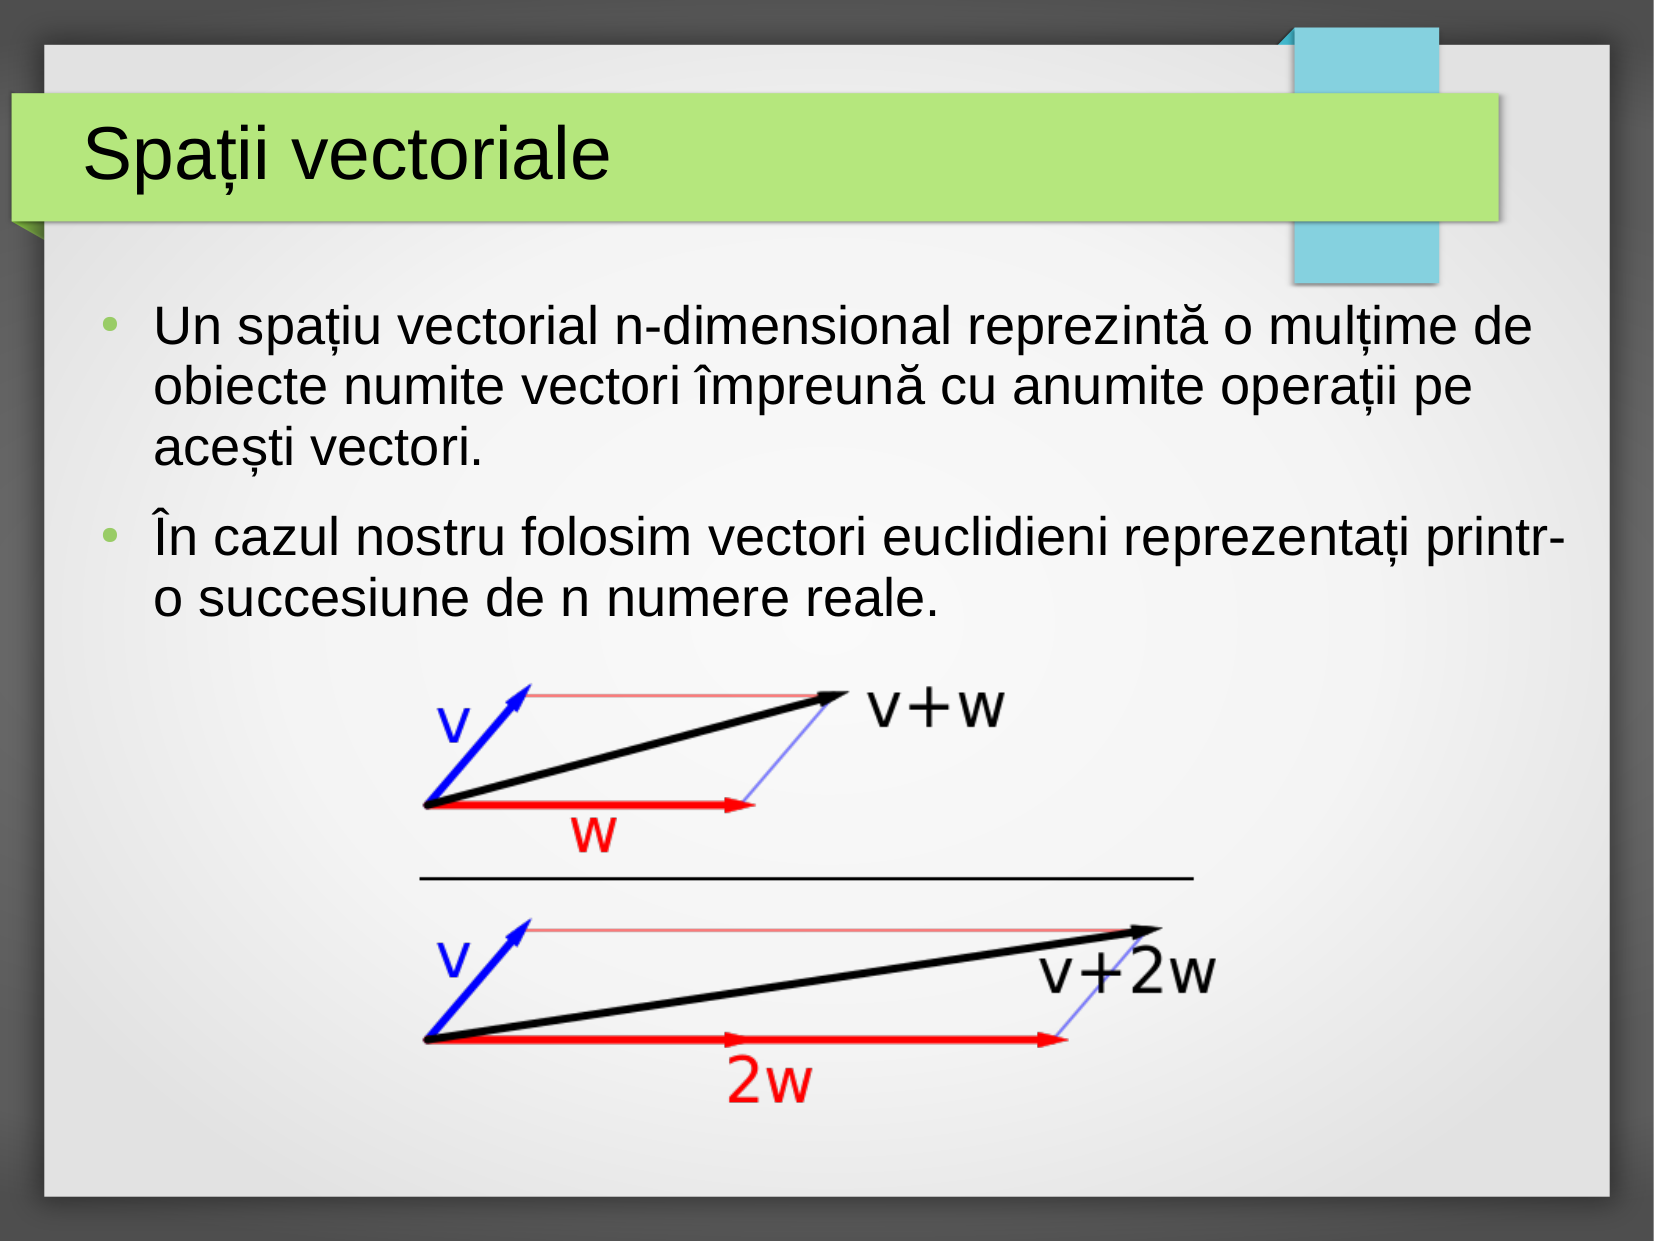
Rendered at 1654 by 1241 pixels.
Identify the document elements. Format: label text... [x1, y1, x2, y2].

picture [0, 0, 1654, 1241]
list Un spațiu vectorial n-dimensional reprezintă o mulțime de obiecte numite vectori împreună cu anumite operații pe acești vectori. În cazul nostru folosim vectori euclidieni reprezentați printr-o succesiune de n numere reale. [82, 295, 1571, 1015]
title Spații vectoriale [82, 94, 1264, 213]
